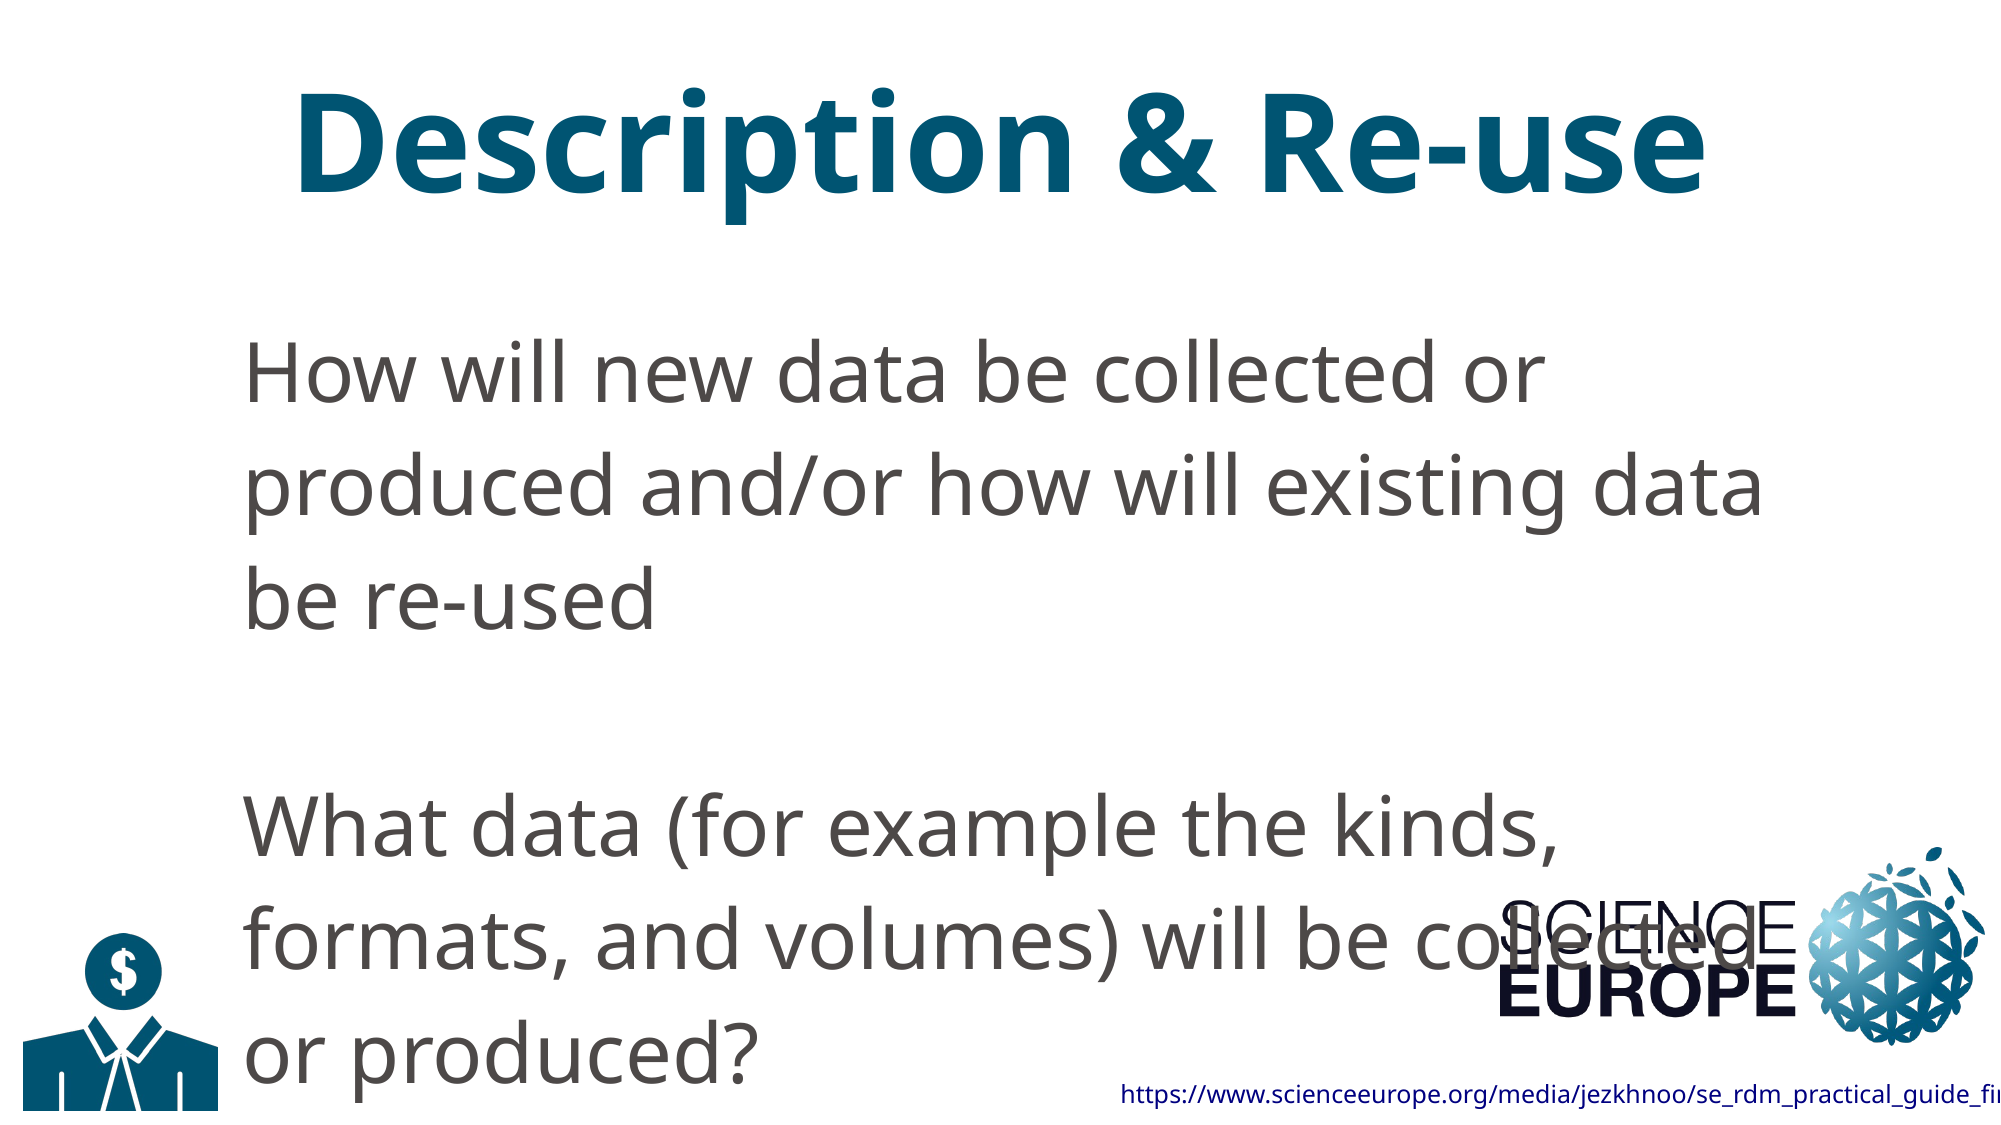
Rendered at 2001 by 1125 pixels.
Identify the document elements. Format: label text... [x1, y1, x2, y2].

picture [1943, 976, 1952, 989]
picture [111, 948, 136, 995]
text_box https://www.scienceeurope.org/media/jezkhnoo/se_rdm_practical_guide_final.pdf [1105, 1068, 1985, 1109]
picture [1961, 979, 1967, 986]
picture [23, 933, 218, 1111]
picture [178, 1072, 182, 1111]
title Description & Re-use [100, 44, 1900, 233]
picture [1500, 847, 1985, 1046]
text_box How will new data be collected or produced and/or how will existing data be re-used What data (for example the kinds, formats, and volumes) will be collected or produced? [192, 305, 1837, 904]
picture [1930, 995, 1942, 1009]
picture [60, 1072, 64, 1111]
